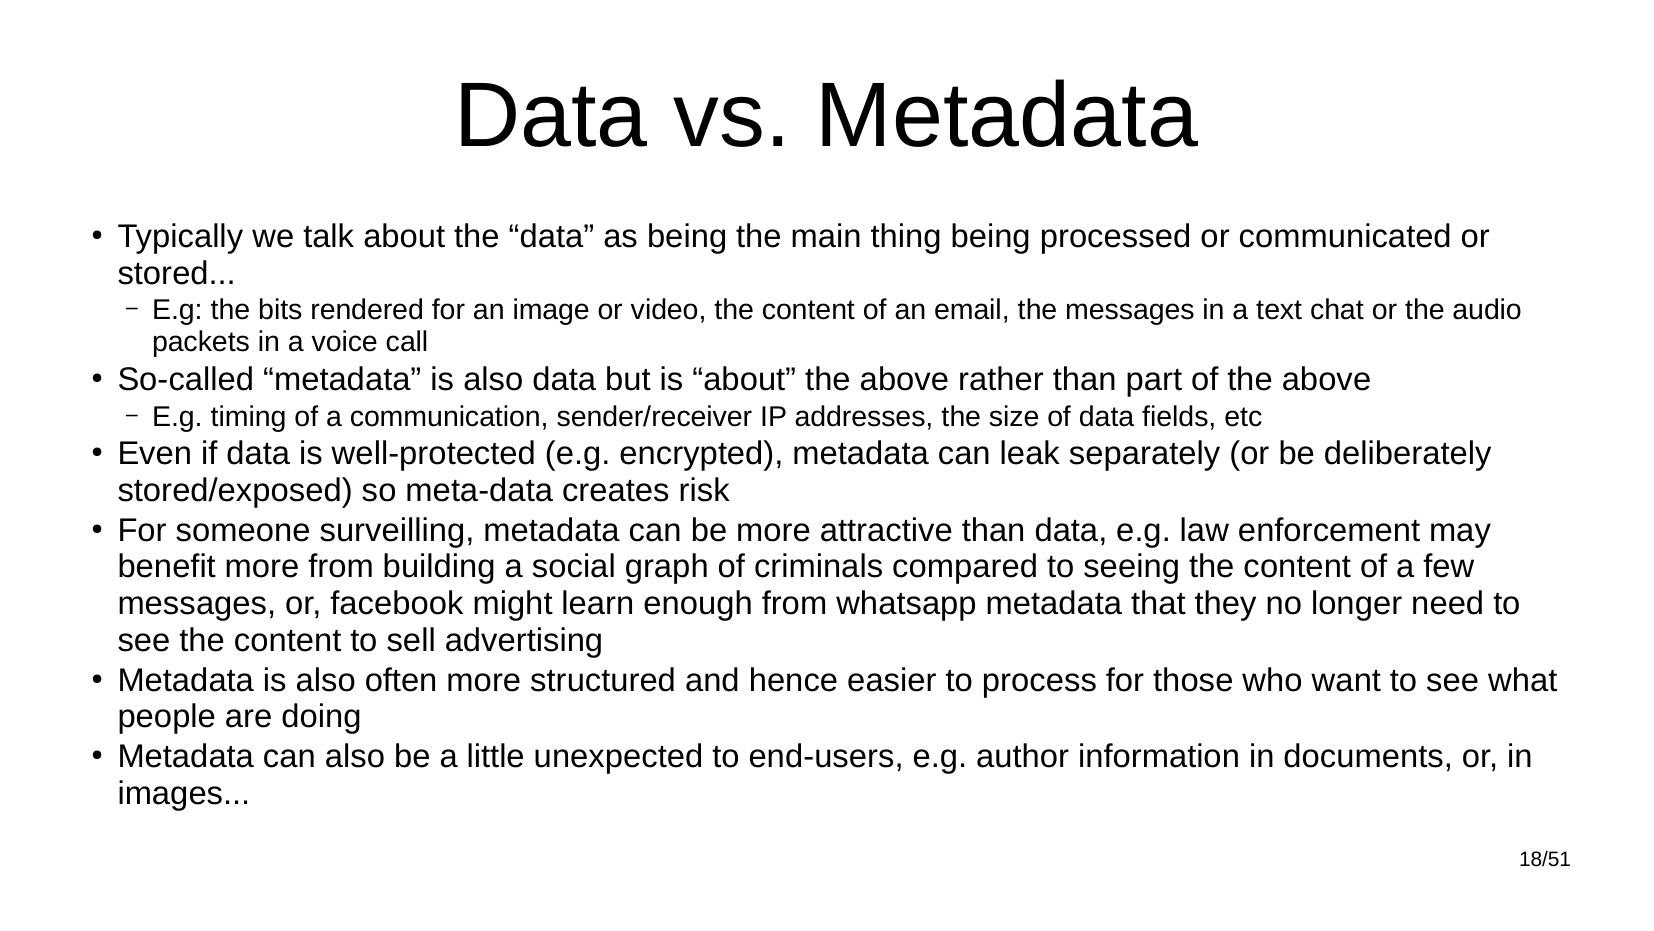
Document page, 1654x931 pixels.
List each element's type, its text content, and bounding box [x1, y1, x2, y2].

list Typically we talk about the “data” as being the main thing being processed or communicated or stored... E.g: the bits rendered for an image or video, the content of an email, the messages in a text chat or the audio packets in a voice call So-called “metadata” is also data but is “about” the above rather than part of the above E.g. timing of a communication, sender/receiver IP addresses, the size of data fields, etc Even if data is well-protected (e.g. encrypted), metadata can leak separately (or be deliberately stored/exposed) so meta-data creates risk For someone surveilling, metadata can be more attractive than data, e.g. law enforcement may benefit more from building a social graph of criminals compared to seeing the content of a few messages, or, facebook might learn enough from whatsapp metadata that they no longer need to see the content to sell advertising Metadata is also often more structured and hence easier to process for those who want to see what people are doing Metadata can also be a little unexpected to end-users, e.g. author information in documents, or, in images... [82, 217, 1571, 815]
title Data vs. Metadata [82, 37, 1571, 193]
